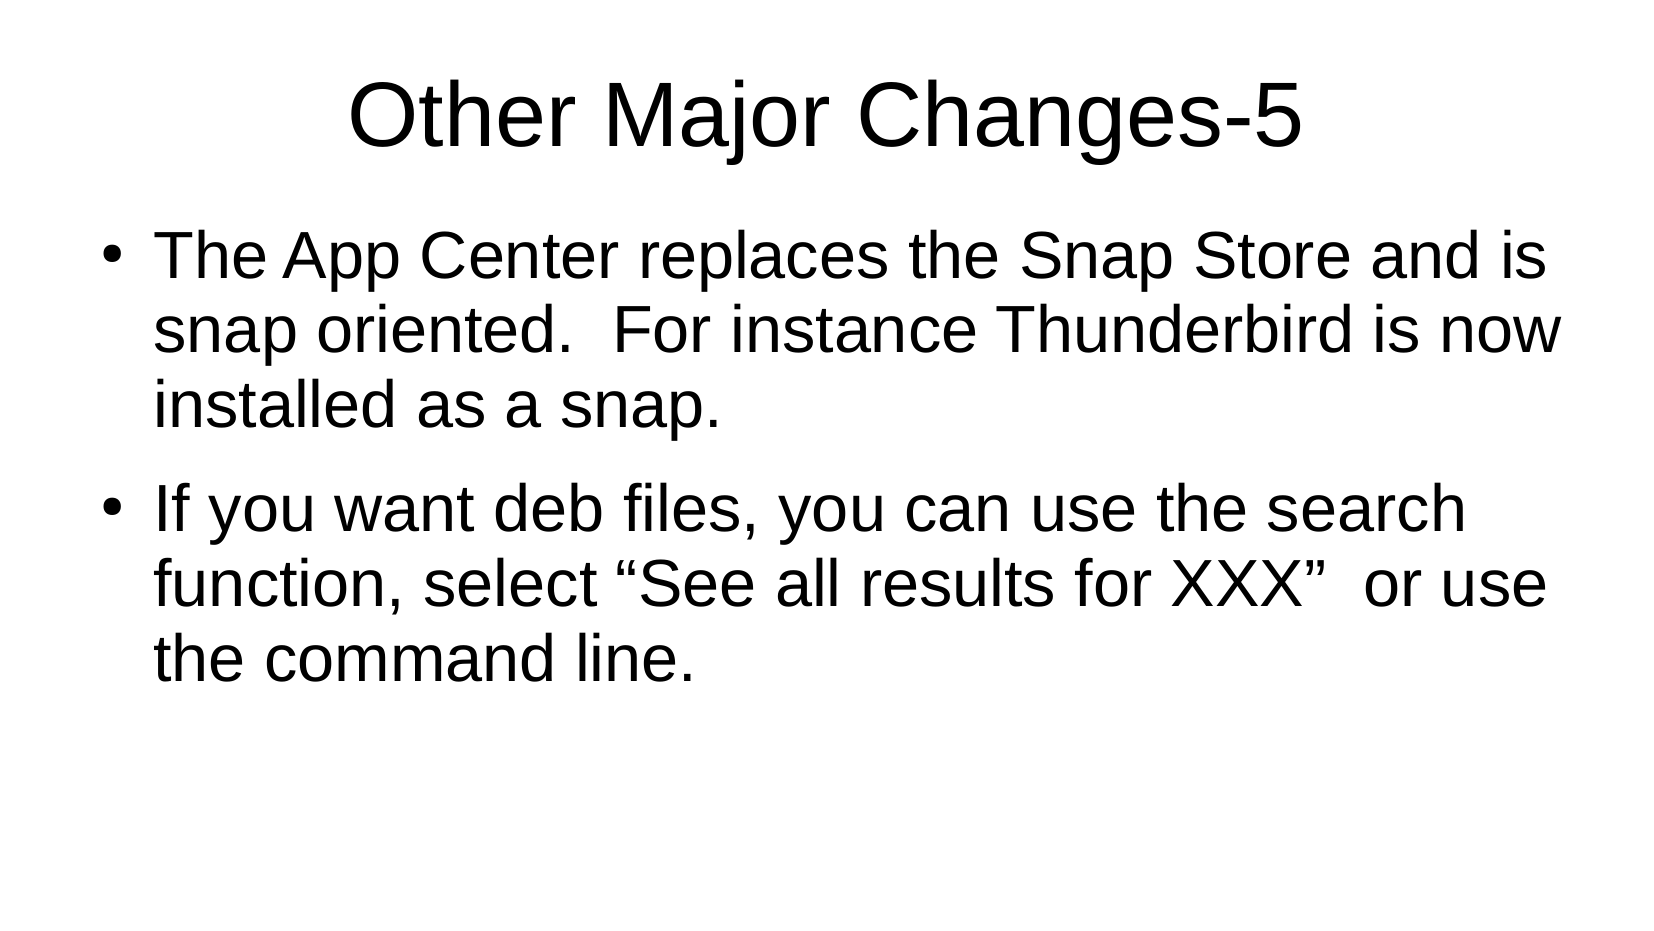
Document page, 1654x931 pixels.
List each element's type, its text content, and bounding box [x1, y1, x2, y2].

list The App Center replaces the Snap Store and is snap oriented. For instance Thunderbird is now installed as a snap. If you want deb files, you can use the search function, select “See all results for XXX” or use the command line. [82, 217, 1571, 758]
title Other Major Changes-5 [82, 37, 1571, 193]
